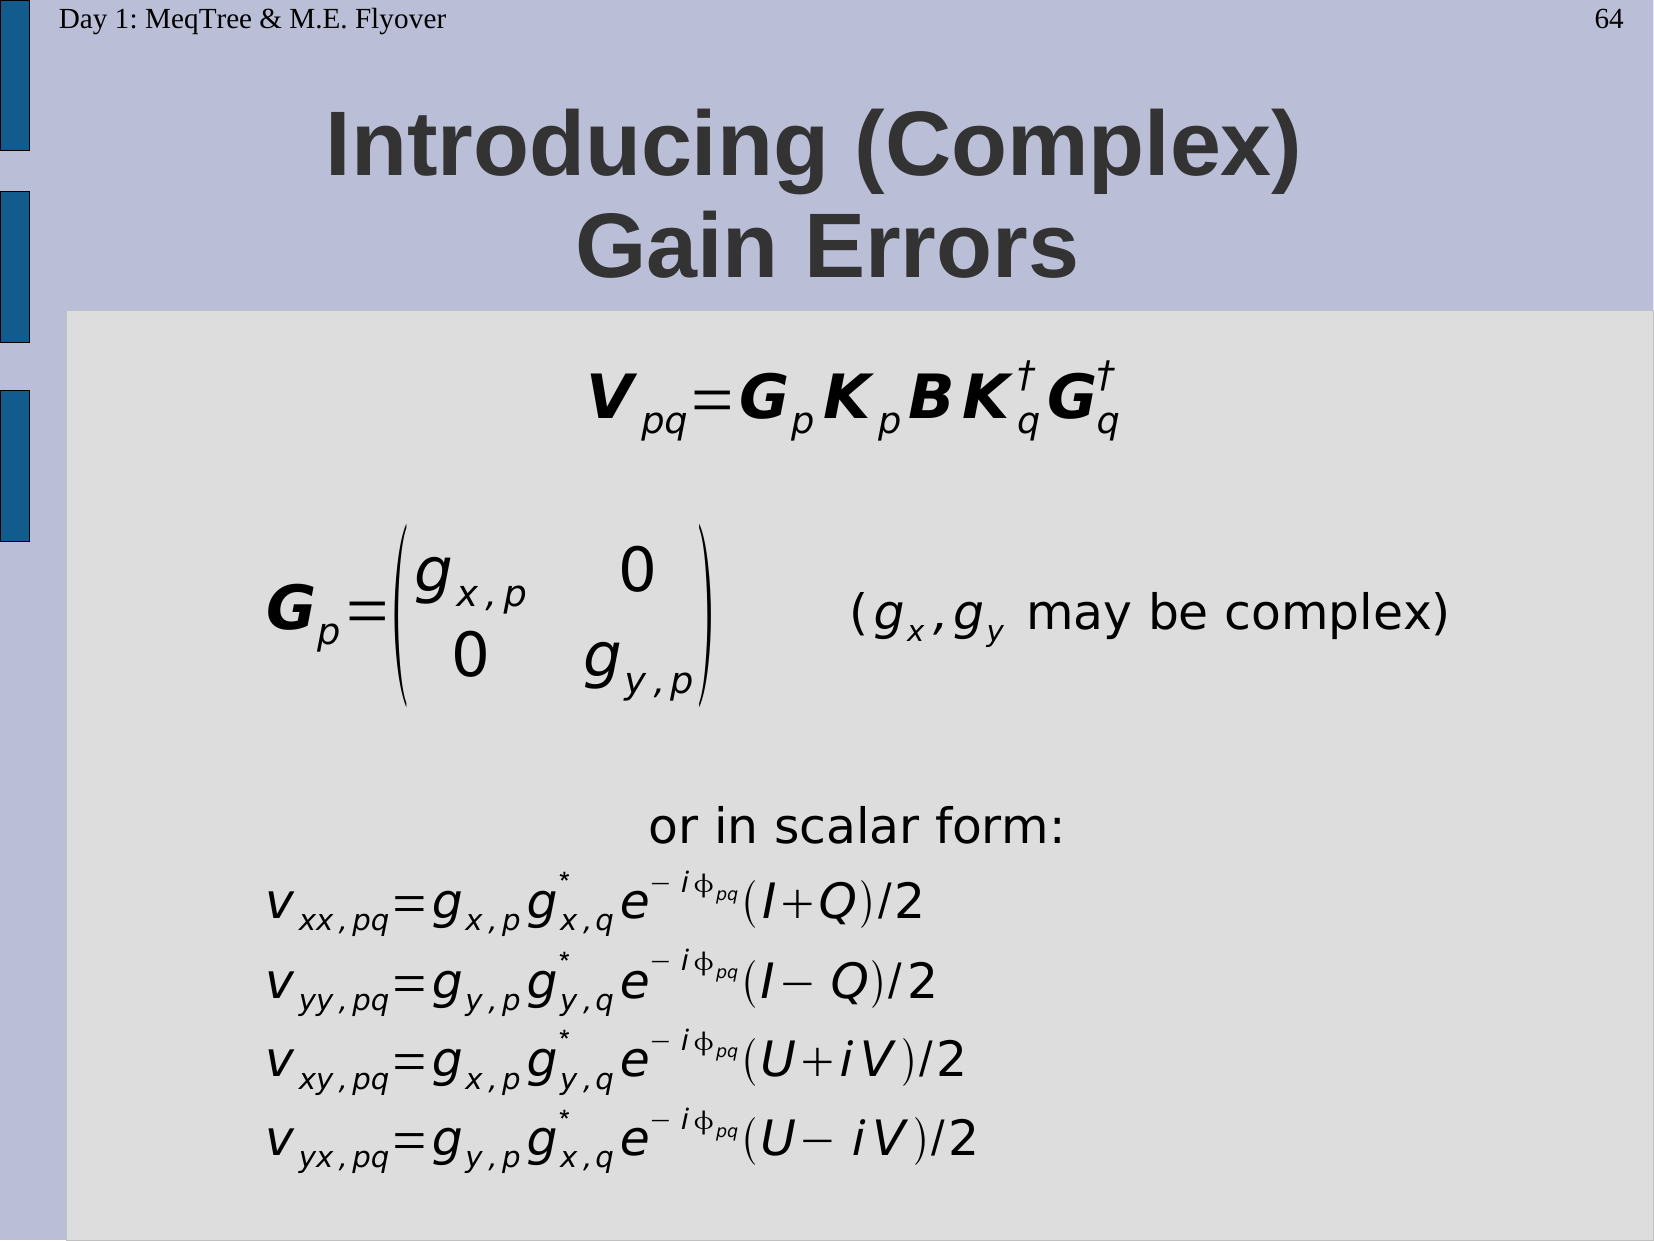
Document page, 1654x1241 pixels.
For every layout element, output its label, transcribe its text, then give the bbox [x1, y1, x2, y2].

chart [259, 354, 1447, 1176]
title Introducing (Complex) Gain Errors [121, 87, 1534, 302]
